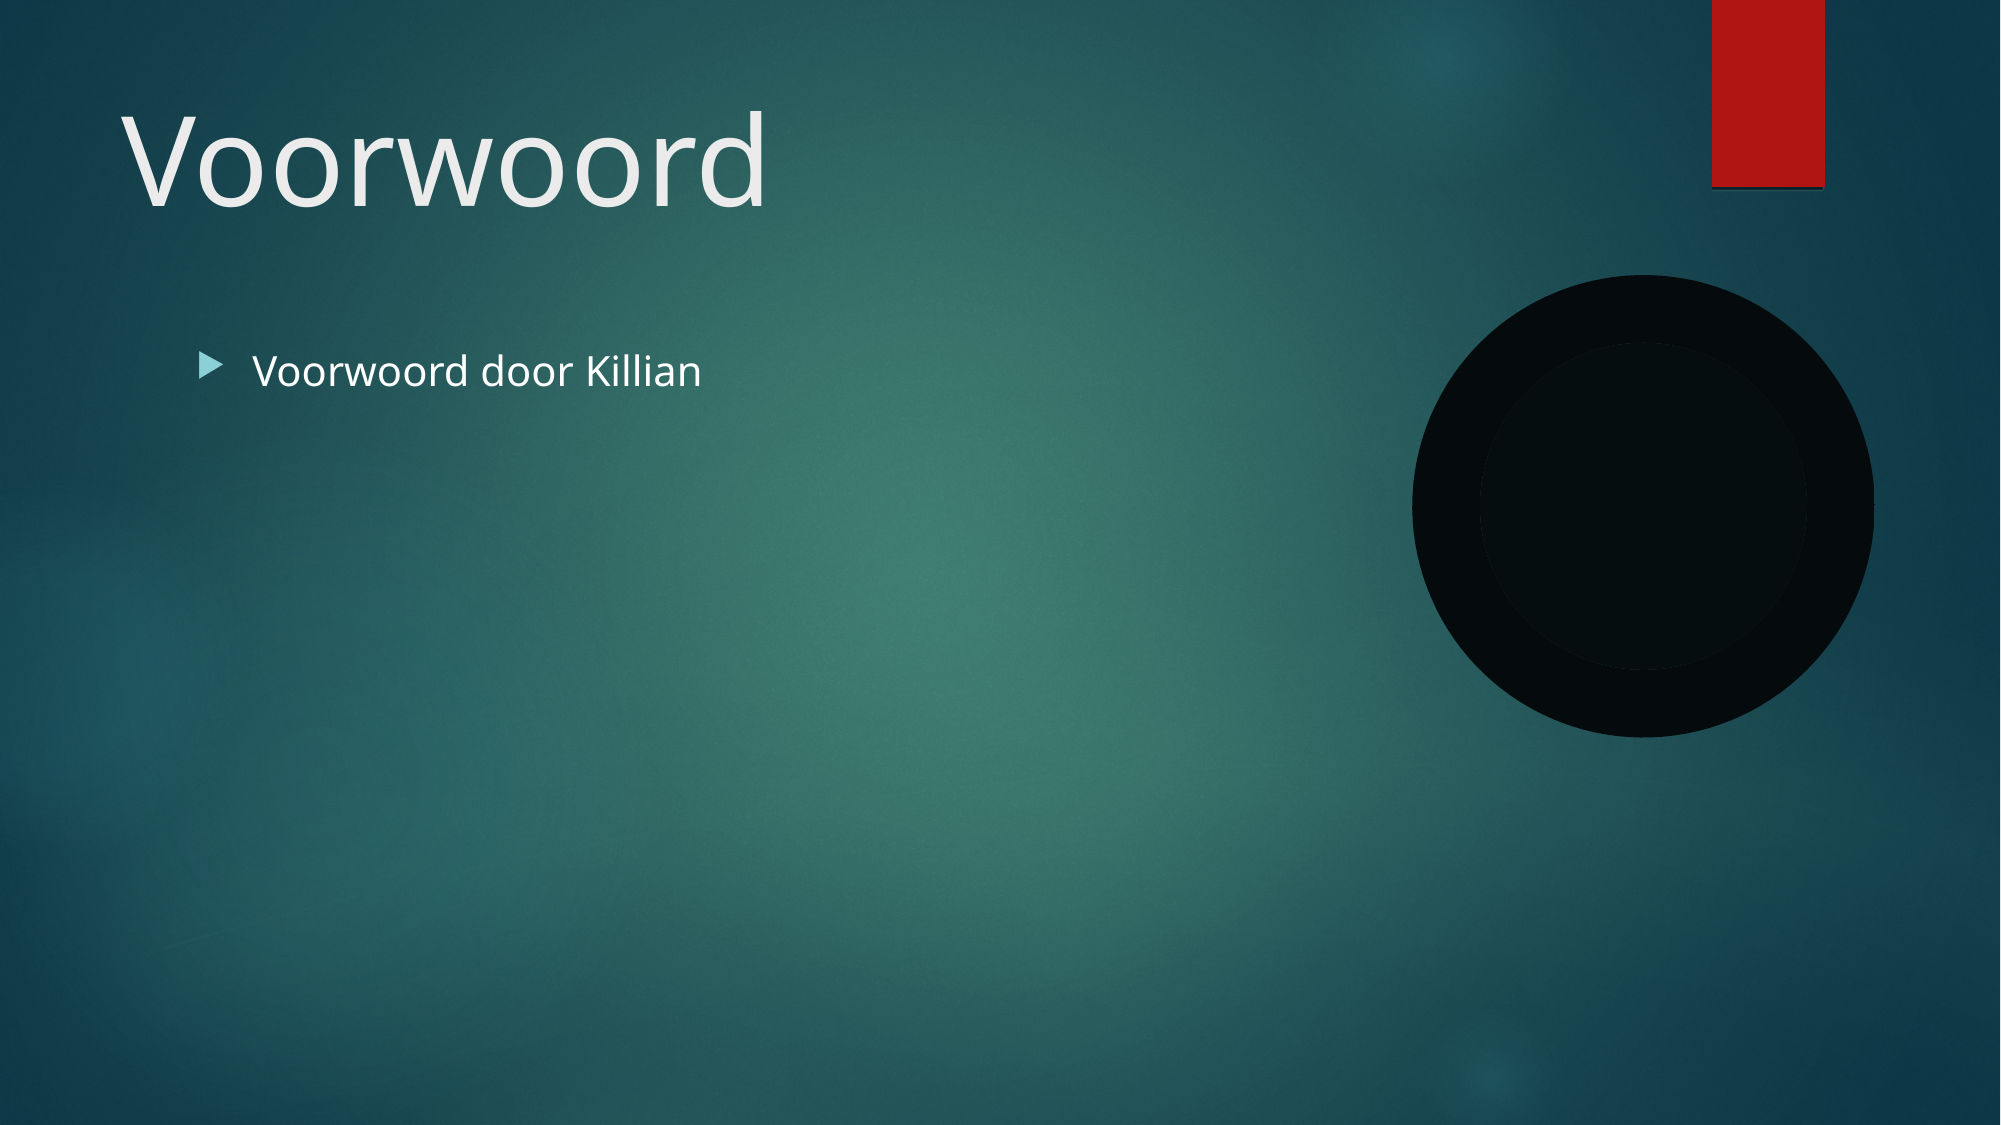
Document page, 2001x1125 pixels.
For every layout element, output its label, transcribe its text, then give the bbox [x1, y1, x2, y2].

title Voorwoord [106, 74, 1649, 305]
list Voorwoord door Killian [181, 336, 1649, 1026]
